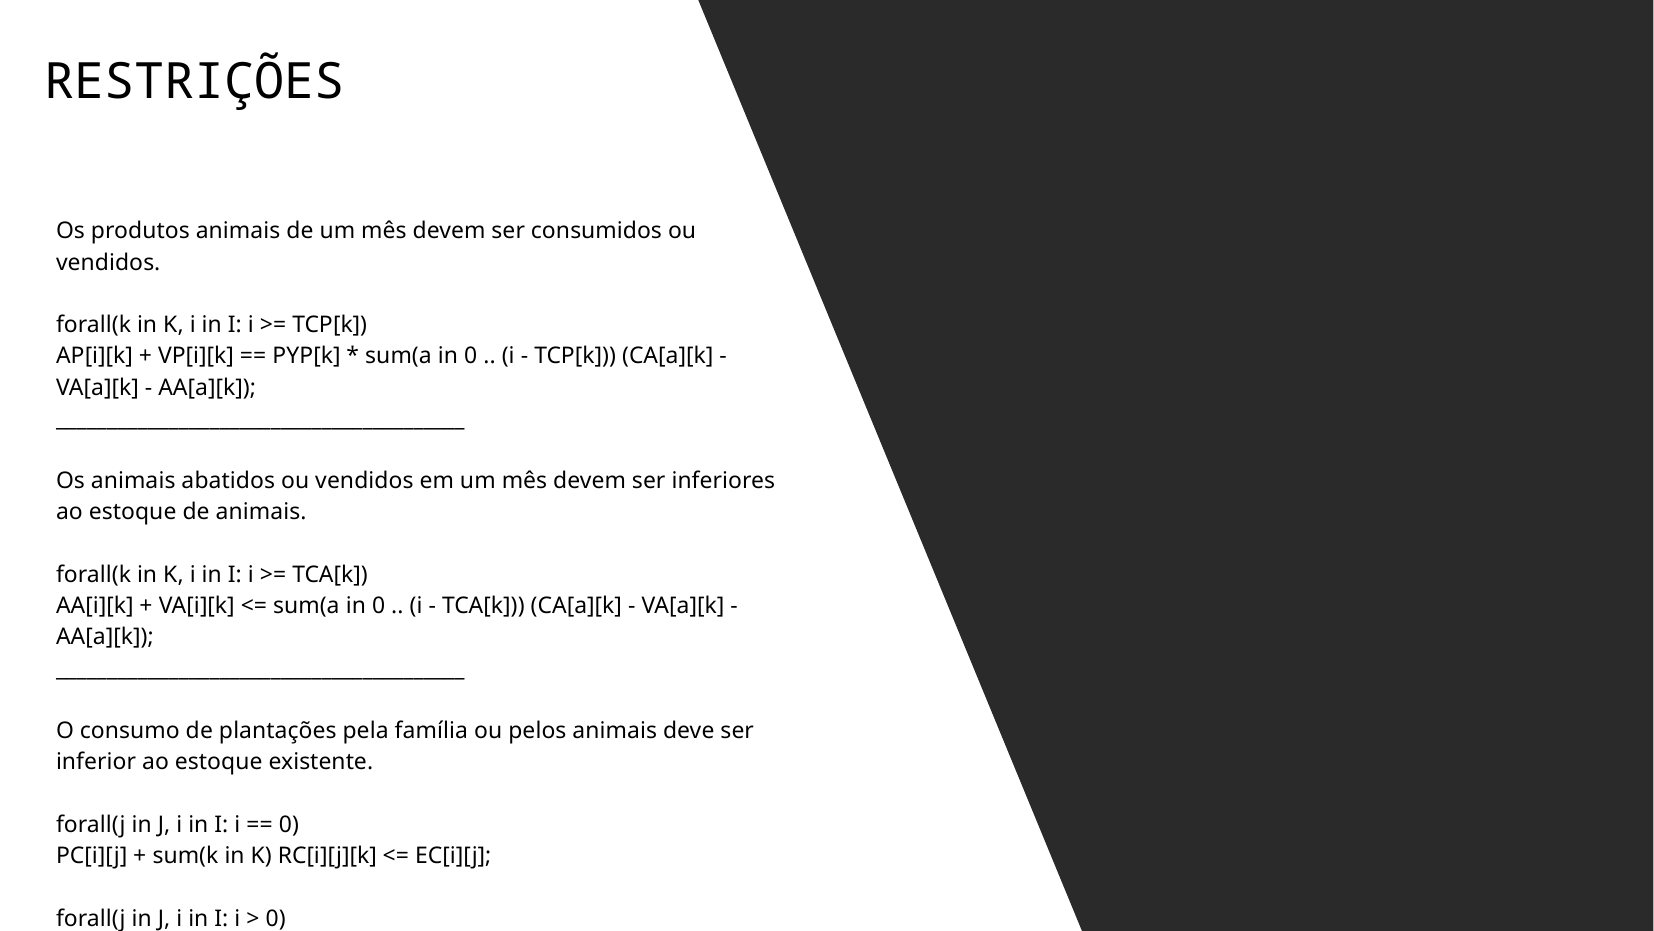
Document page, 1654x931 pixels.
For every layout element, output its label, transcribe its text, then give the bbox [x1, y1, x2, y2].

text_box RESTRIÇÕES [29, 37, 438, 190]
text_box [698, 0, 1654, 931]
text_box Os produtos animais de um mês devem ser consumidos ou vendidos. forall(k in K, i in I: i >= TCP[k]) AP[i][k] + VP[i][k] == PYP[k] * sum(a in 0 .. (i - TCP[k])) (CA[a][k] - VA[a][k] - AA[a][k]); ________________________________________ Os animais abatidos ou vendidos em um mês devem ser inferiores ao estoque de animais. forall(k in K, i in I: i >= TCA[k]) AA[i][k] + VA[i][k] <= sum(a in 0 .. (i - TCA[k])) (CA[a][k] - VA[a][k] - AA[a][k]); ________________________________________ O consumo de plantações pela família ou pelos animais deve ser inferior ao estoque existente. forall(j in J, i in I: i == 0) PC[i][j] + sum(k in K) RC[i][j][k] <= EC[i][j]; forall(j in J, i in I: i > 0) PC[i][j] + sum(k in K) RC[i][j][k] <= sum(a in (0..i)) EC[a][j] - sum(a in (0..(i-1))) (PC[a][j] + sum(k in K) RC[a][j][k]); [41, 206, 798, 916]
